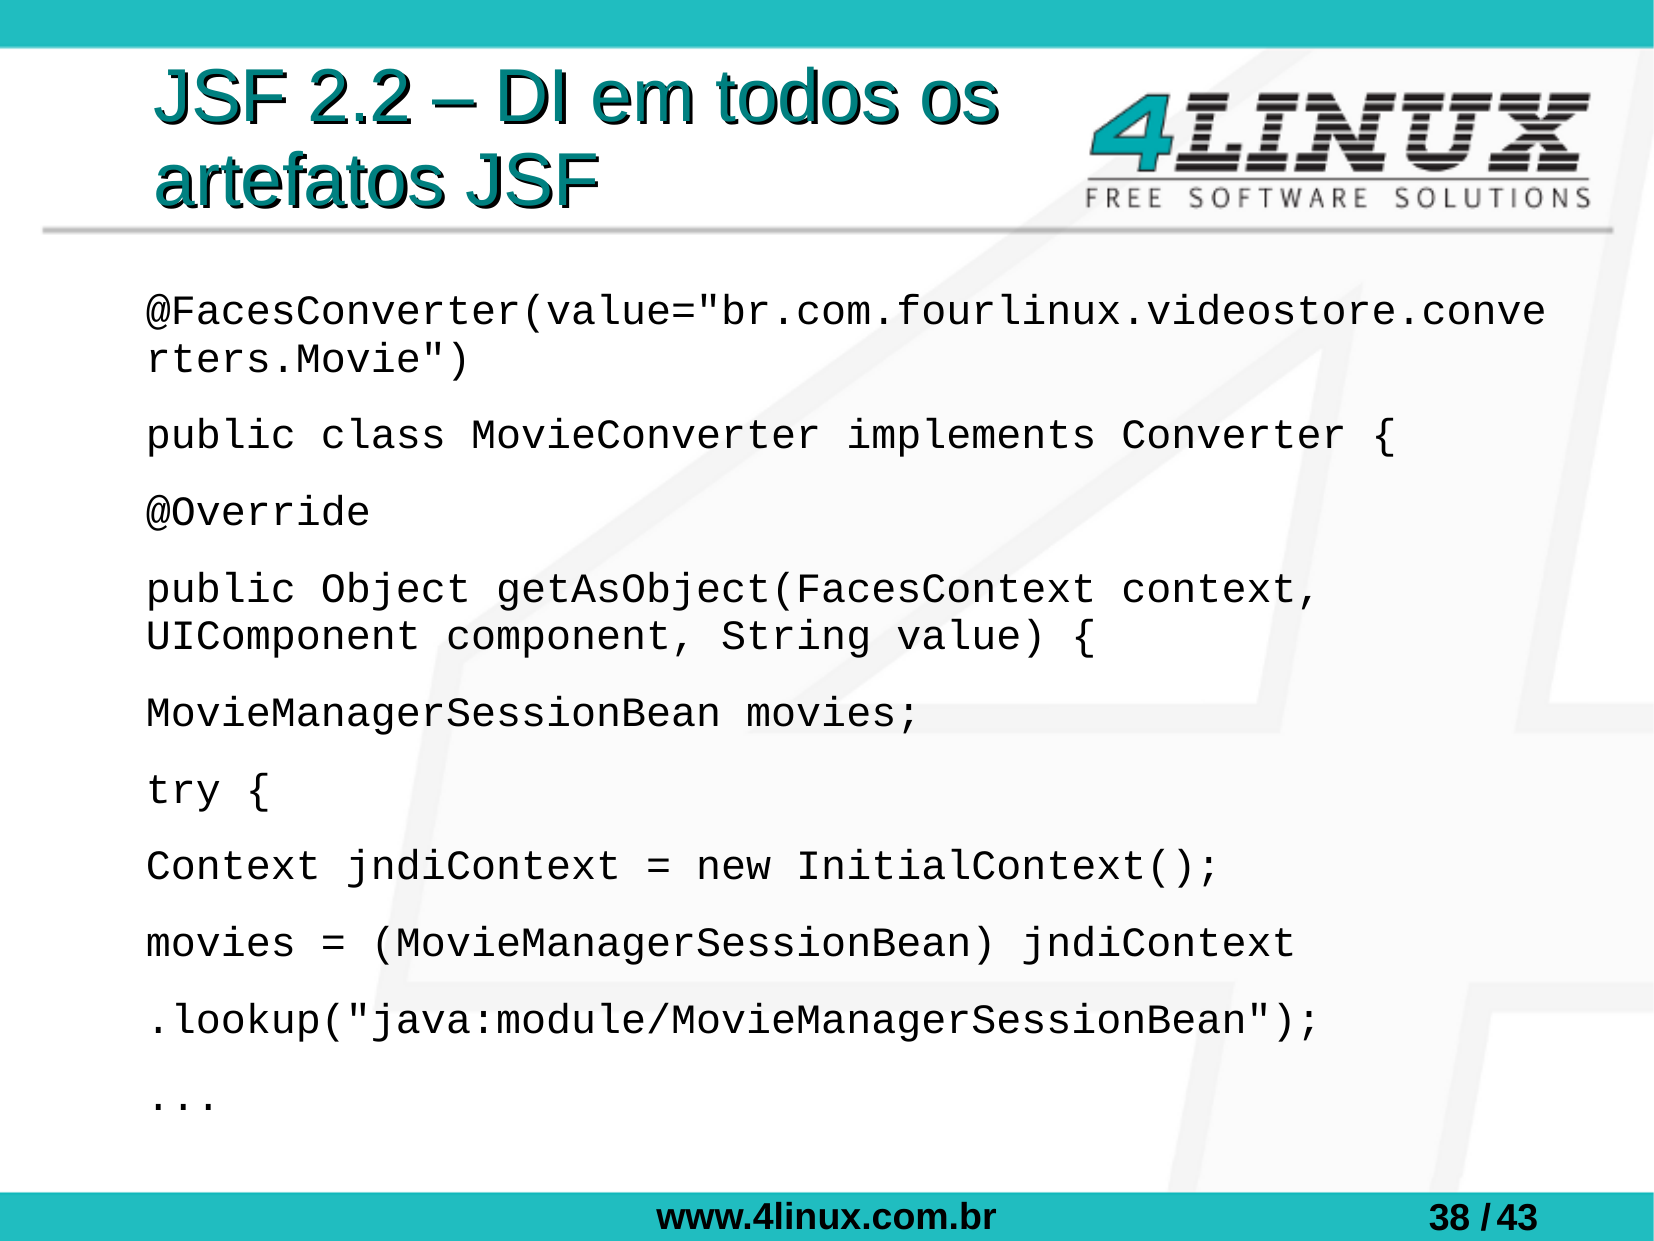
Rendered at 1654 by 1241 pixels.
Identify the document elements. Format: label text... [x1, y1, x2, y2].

list @FacesConverter(value="br.com.fourlinux.videostore.converters.Movie") public class MovieConverter implements Converter { @Override public Object getAsObject(FacesContext context, UIComponent component, String value) { MovieManagerSessionBean movies; try { Context jndiContext = new InitialContext(); movies = (MovieManagerSessionBean) jndiContext .lookup("java:module/MovieManagerSessionBean"); ... [75, 290, 1564, 1163]
picture [0, 0, 1654, 1241]
title JSF 2.2 – DI em todos os artefatos JSF [82, 49, 1051, 226]
